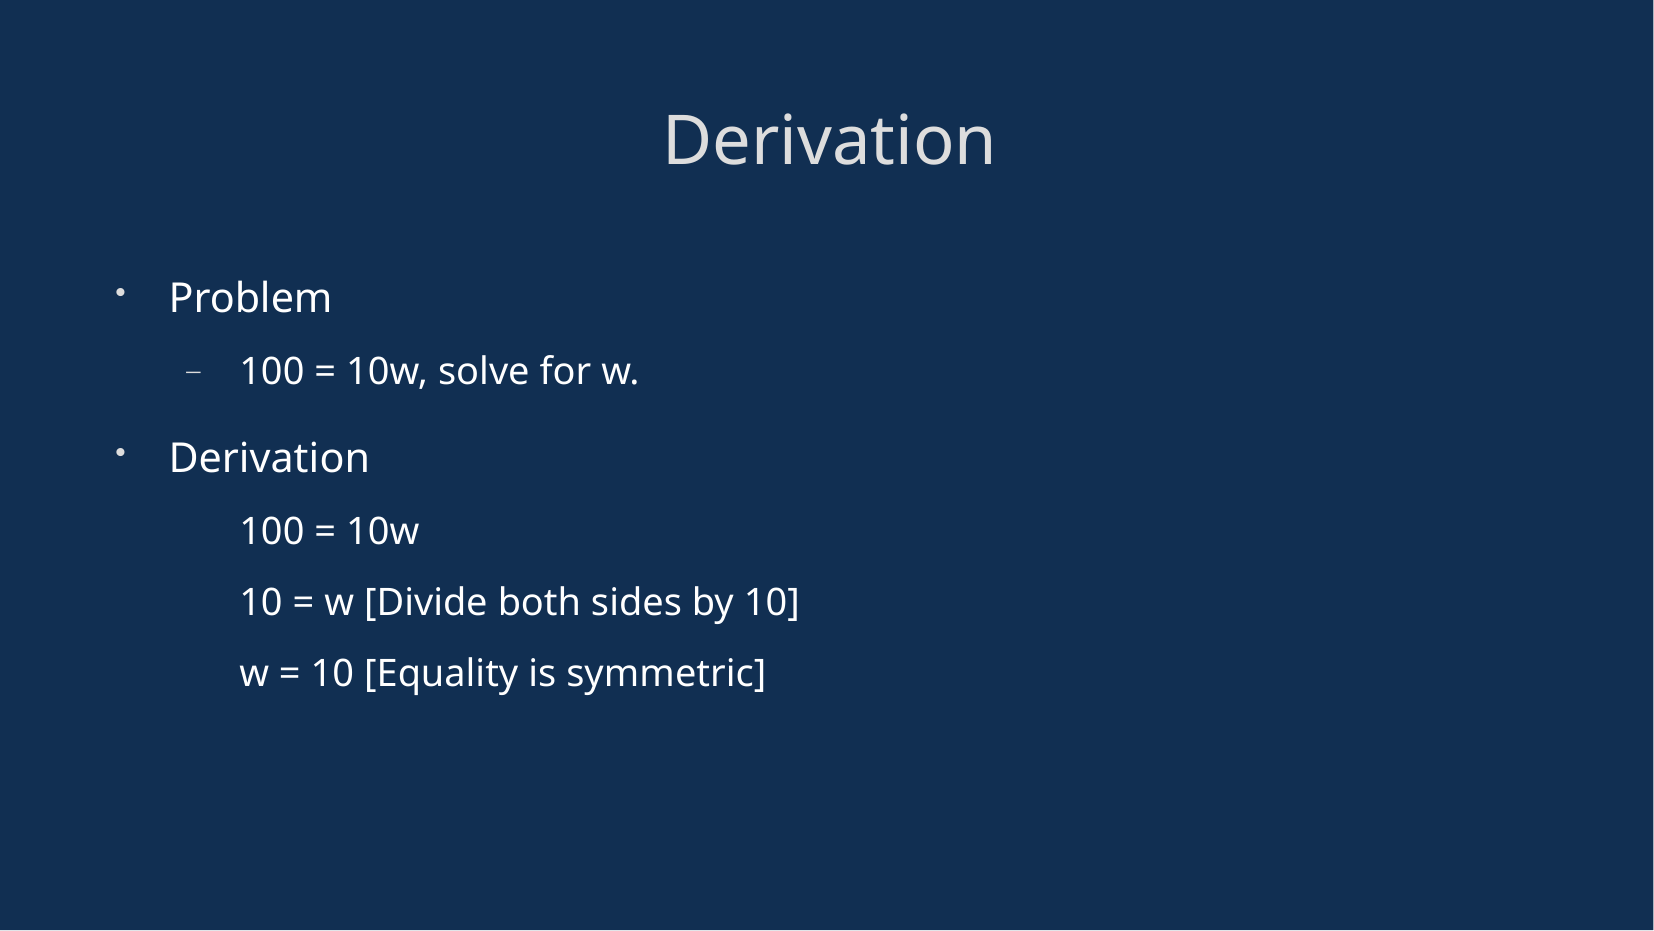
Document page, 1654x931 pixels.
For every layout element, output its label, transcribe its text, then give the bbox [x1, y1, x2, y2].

list Problem 100 = 10w, solve for w. Derivation 100 = 10w 10 = w [Divide both sides by 10] w = 10 [Equality is symmetric] [97, 268, 1563, 806]
title Derivation [97, 56, 1563, 220]
